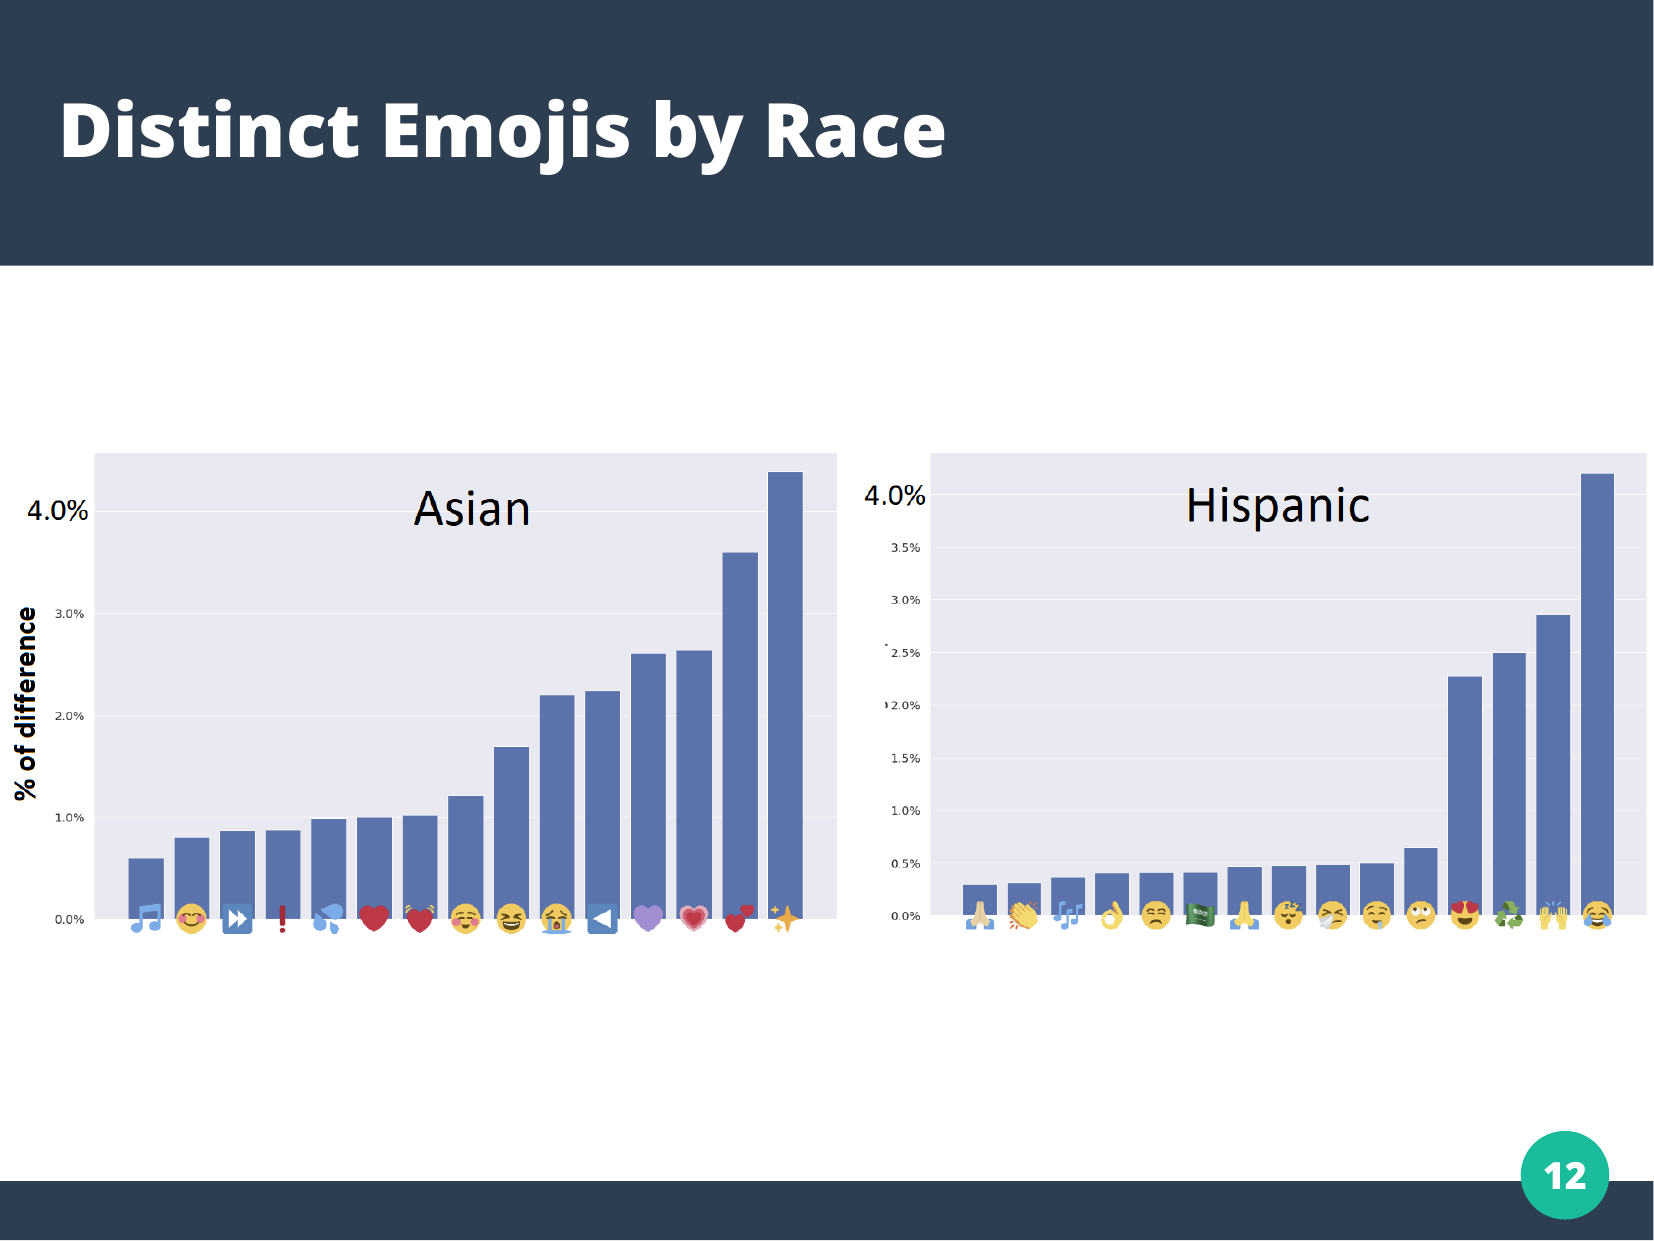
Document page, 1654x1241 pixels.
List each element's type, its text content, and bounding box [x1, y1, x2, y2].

picture [9, 449, 1654, 946]
title Distinct Emojis by Race [59, 49, 1595, 207]
